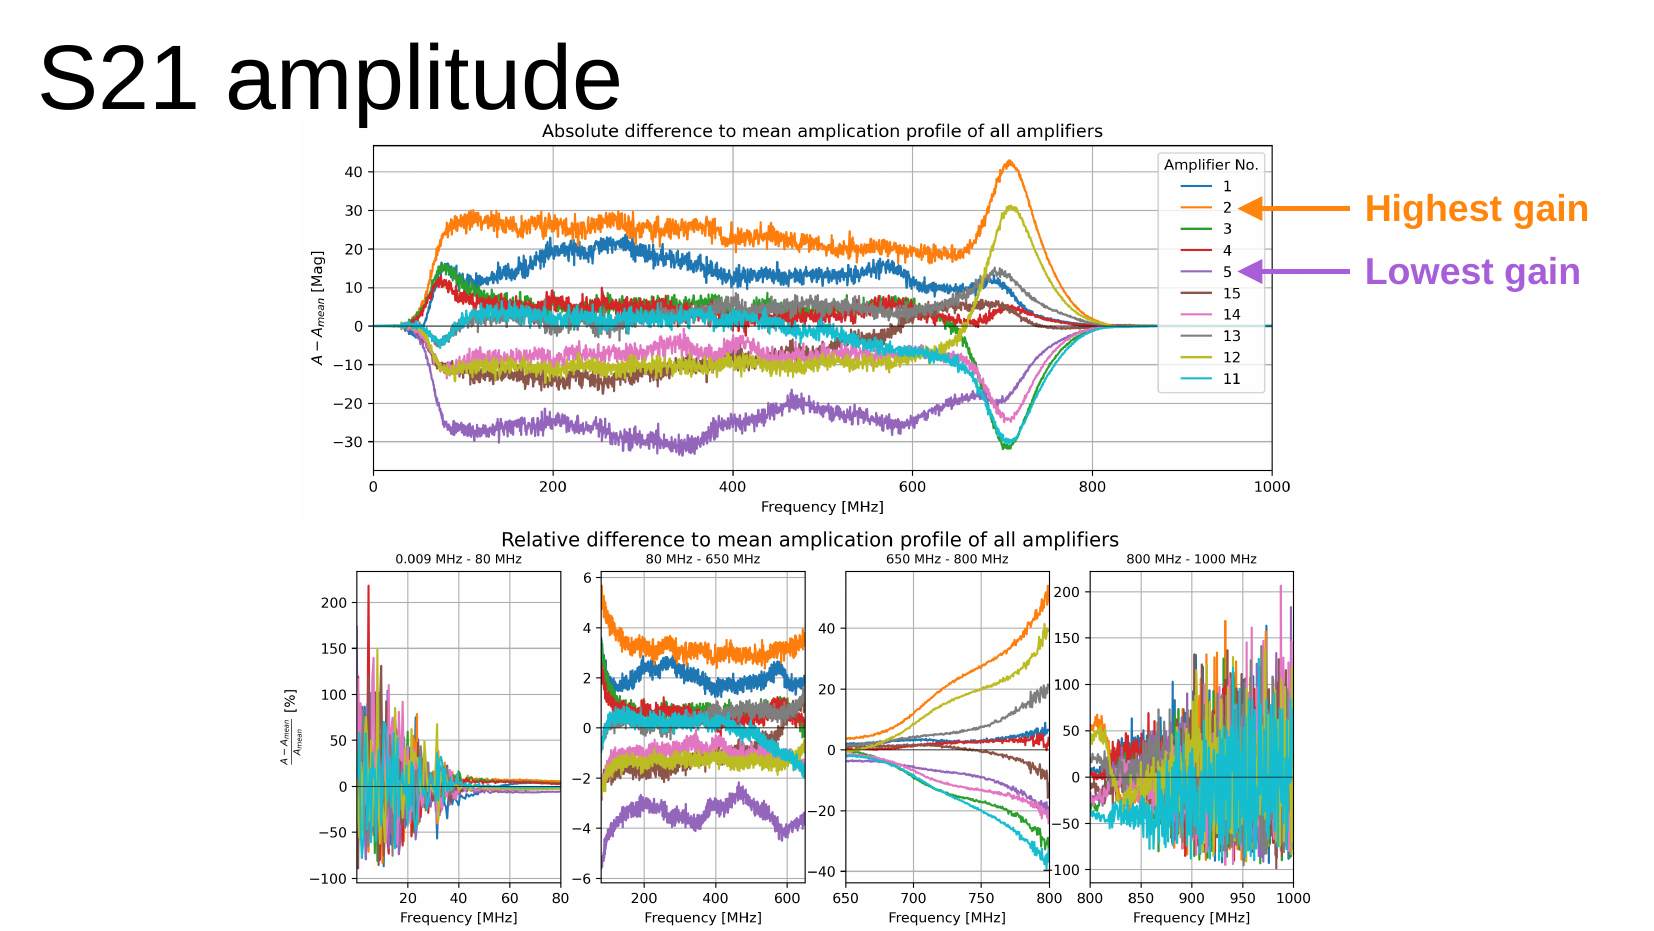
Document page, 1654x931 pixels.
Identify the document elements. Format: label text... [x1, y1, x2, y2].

text_box Highest gain [1350, 180, 1613, 243]
picture [270, 129, 1321, 931]
title S21 amplitude [37, 26, 1526, 129]
text_box Lowest gain [1350, 243, 1613, 342]
